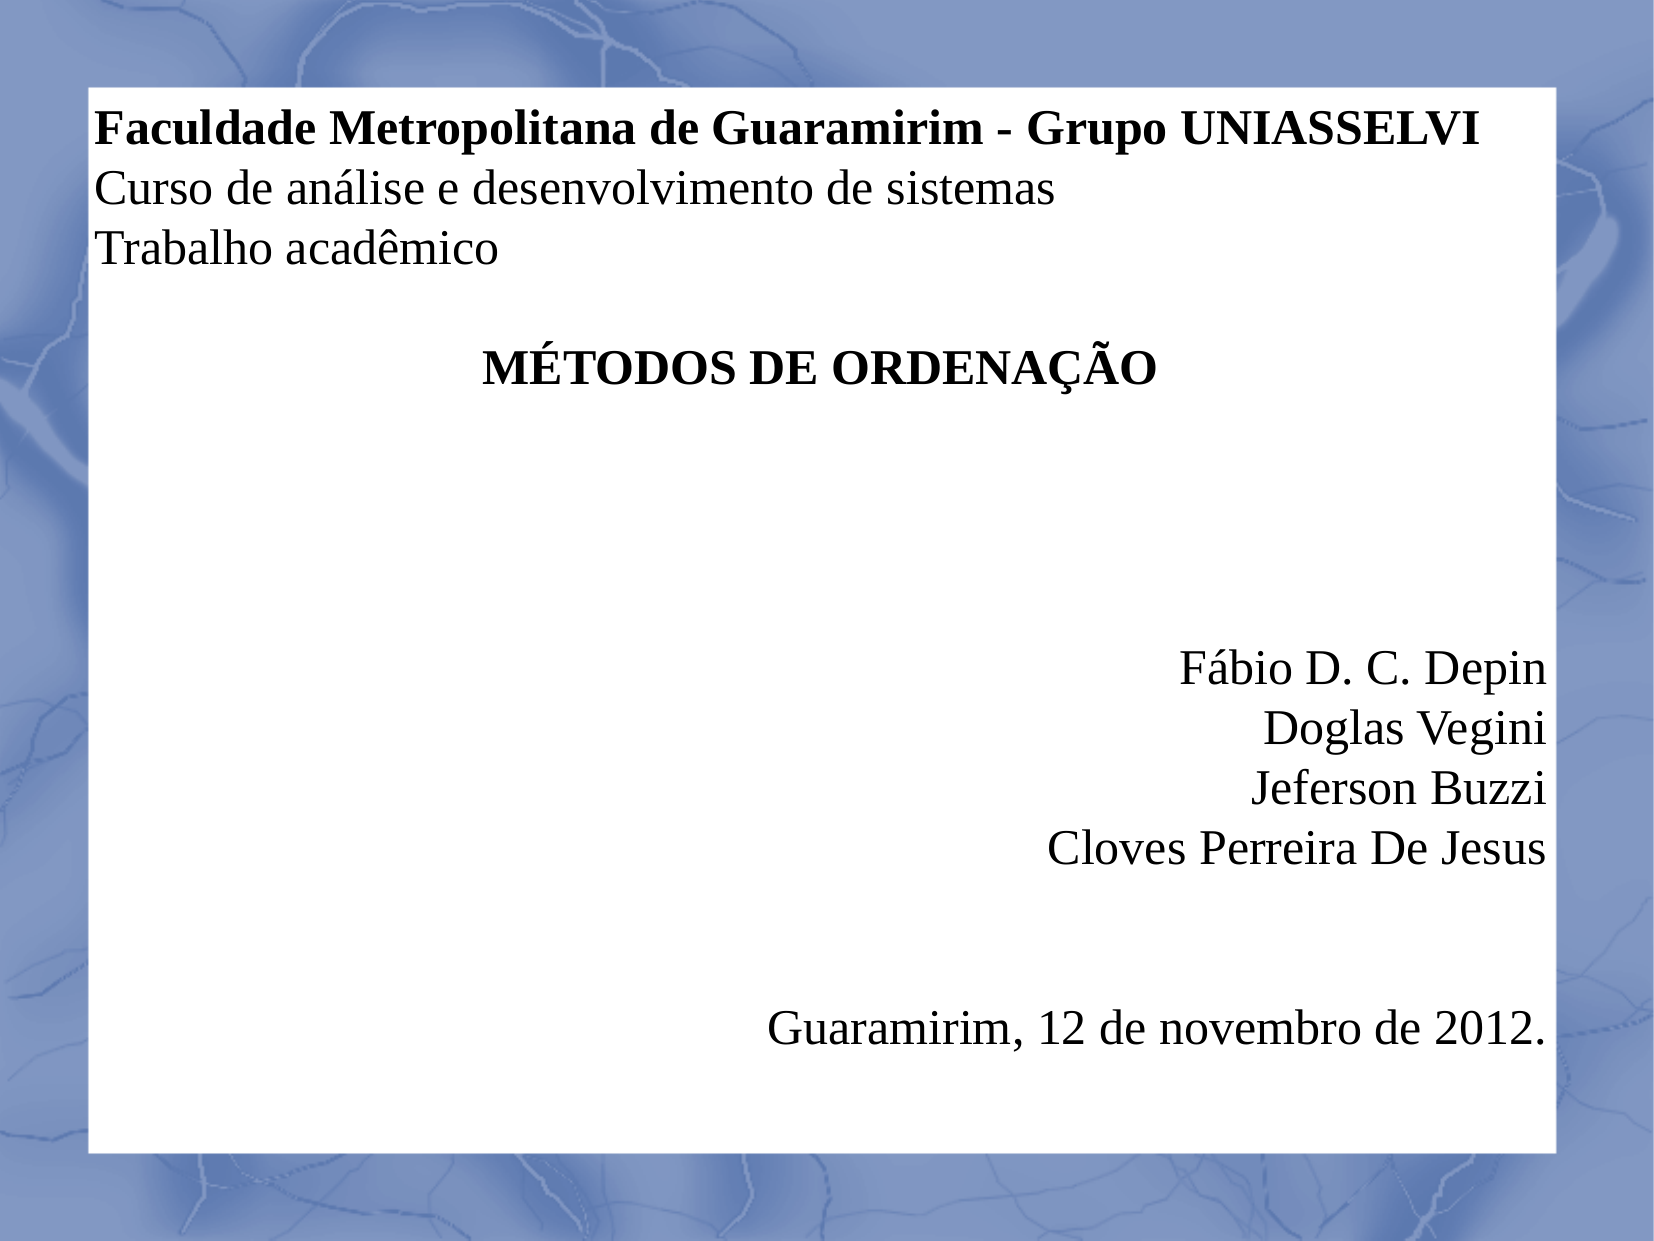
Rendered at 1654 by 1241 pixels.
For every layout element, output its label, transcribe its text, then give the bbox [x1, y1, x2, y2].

text_box Faculdade Metropolitana de Guaramirim - Grupo UNIASSELVI Curso de análise e desenvolvimento de sistemas Trabalho acadêmico MÉTODOS DE ORDENAÇÃO Fábio D. C. Depin Doglas Vegini Jeferson Buzzi Cloves Perreira De Jesus Guaramirim, 12 de novembro de 2012. [94, 94, 1548, 1121]
picture [0, 0, 1654, 1241]
